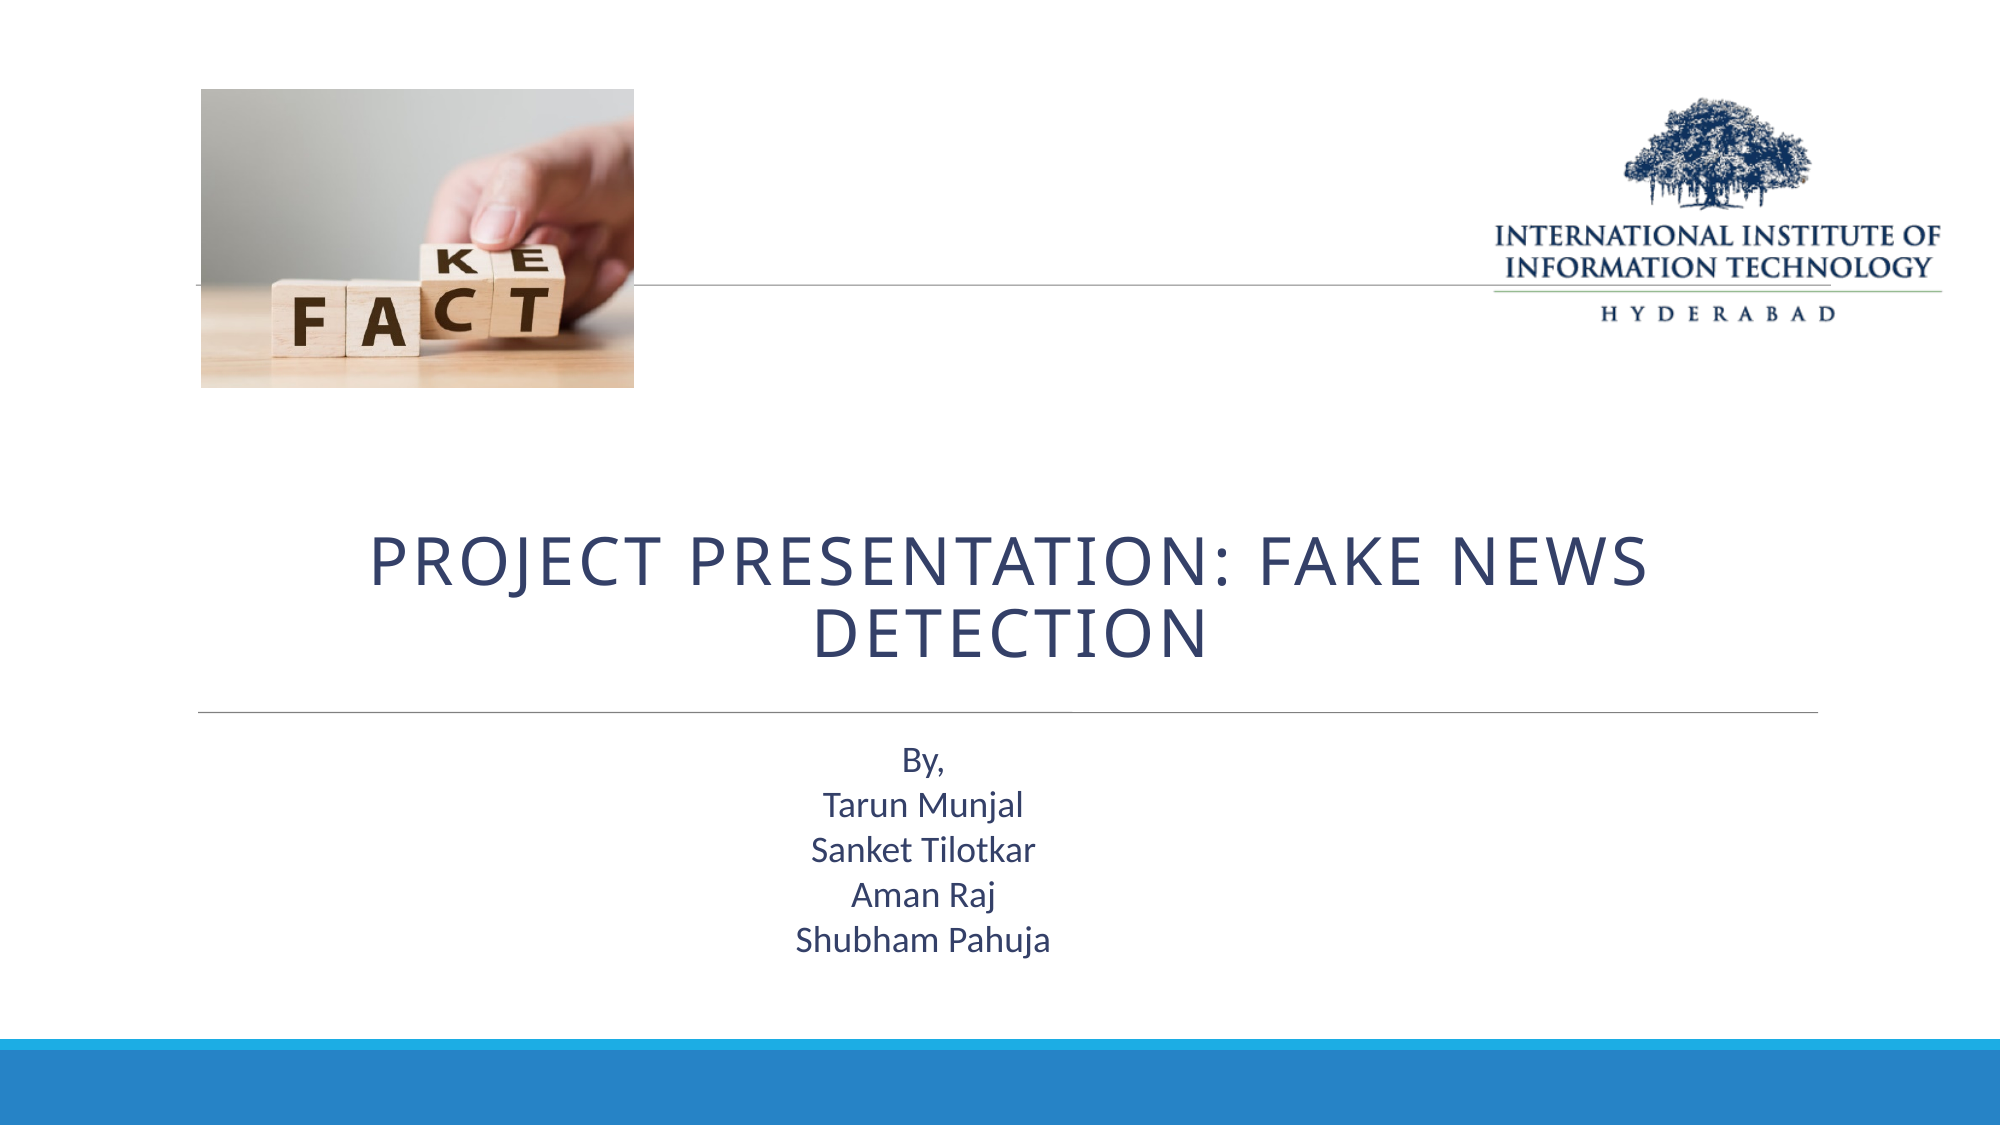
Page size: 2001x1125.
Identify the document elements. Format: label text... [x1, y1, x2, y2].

text_box Project presentation: Fake news detection [186, 520, 1836, 787]
picture [201, 89, 634, 388]
text_box By, Tarun Munjal Sanket Tilotkar Aman Raj Shubham Pahuja [647, 727, 1200, 788]
picture [1485, 89, 1953, 331]
